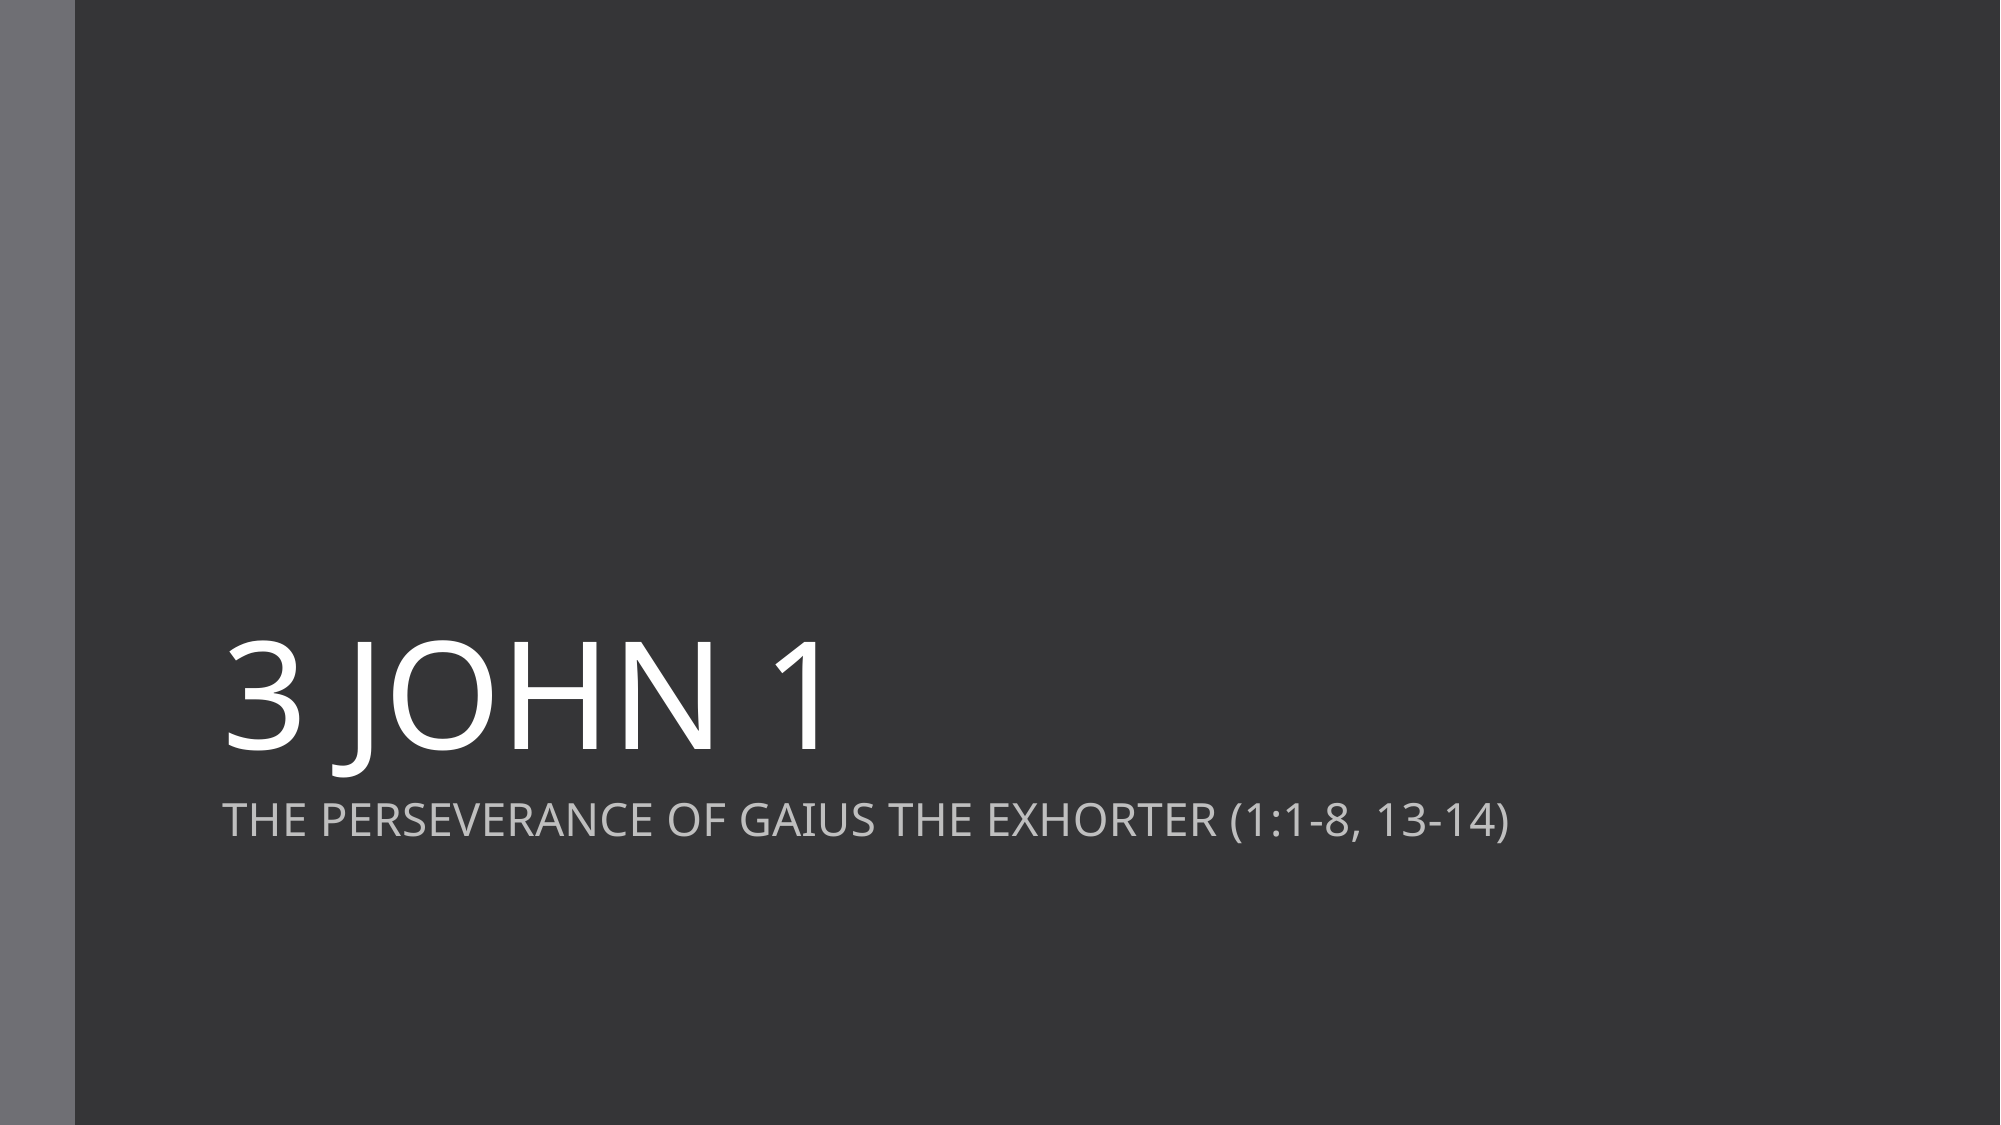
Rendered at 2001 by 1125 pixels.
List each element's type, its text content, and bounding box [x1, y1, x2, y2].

subtitle THE PERSEVERANCE OF GAIUS THE EXHORTER (1:1-8, 13-14) [206, 787, 1752, 1066]
title 3 JOHN 1 [206, 124, 1752, 787]
